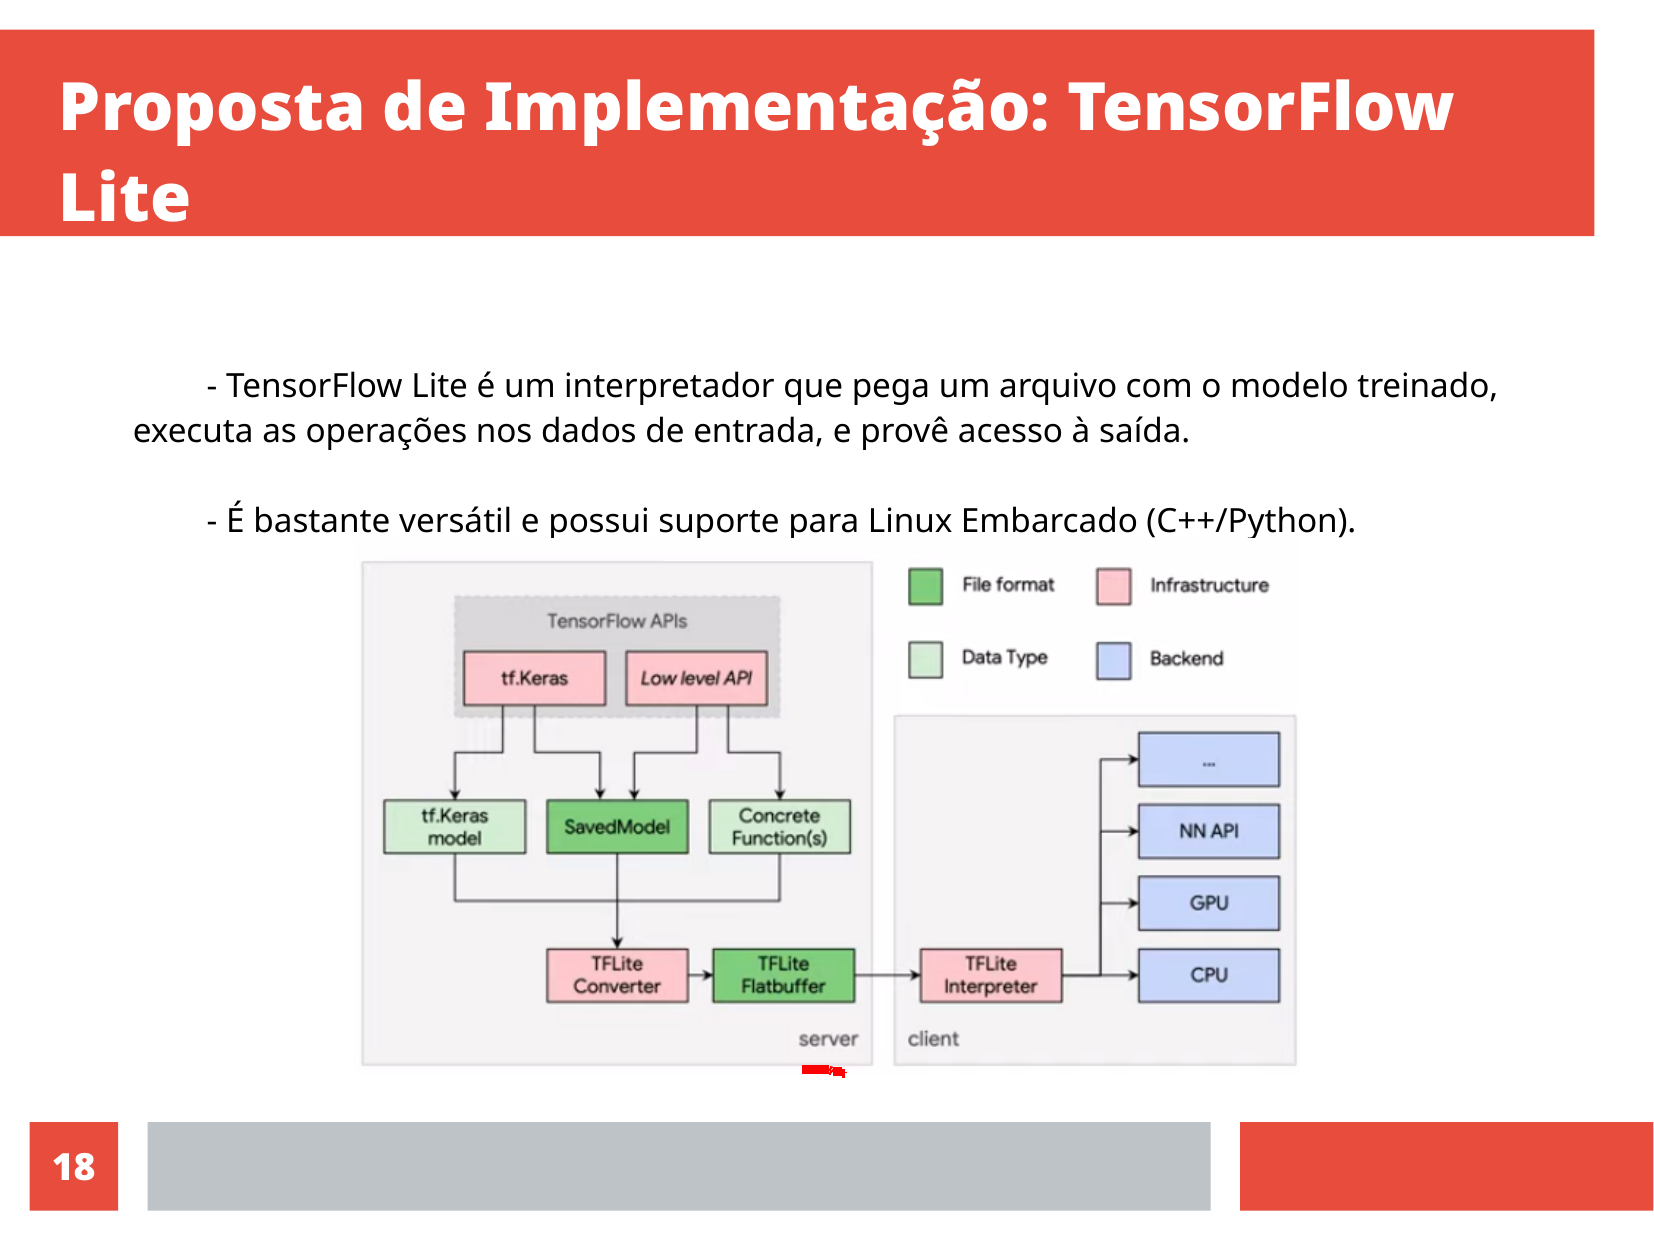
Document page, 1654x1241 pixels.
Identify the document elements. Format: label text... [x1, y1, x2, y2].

picture [354, 538, 1300, 1075]
title Proposta de Implementação: TensorFlow Lite [59, 59, 1595, 207]
text_box - TensorFlow Lite é um interpretador que pega um arquivo com o modelo treinado, executa as operações nos dados de entrada, e provê acesso à saída. - É bastante versátil e possui suporte para Linux Embarcado (C++/Python). [118, 354, 1536, 761]
